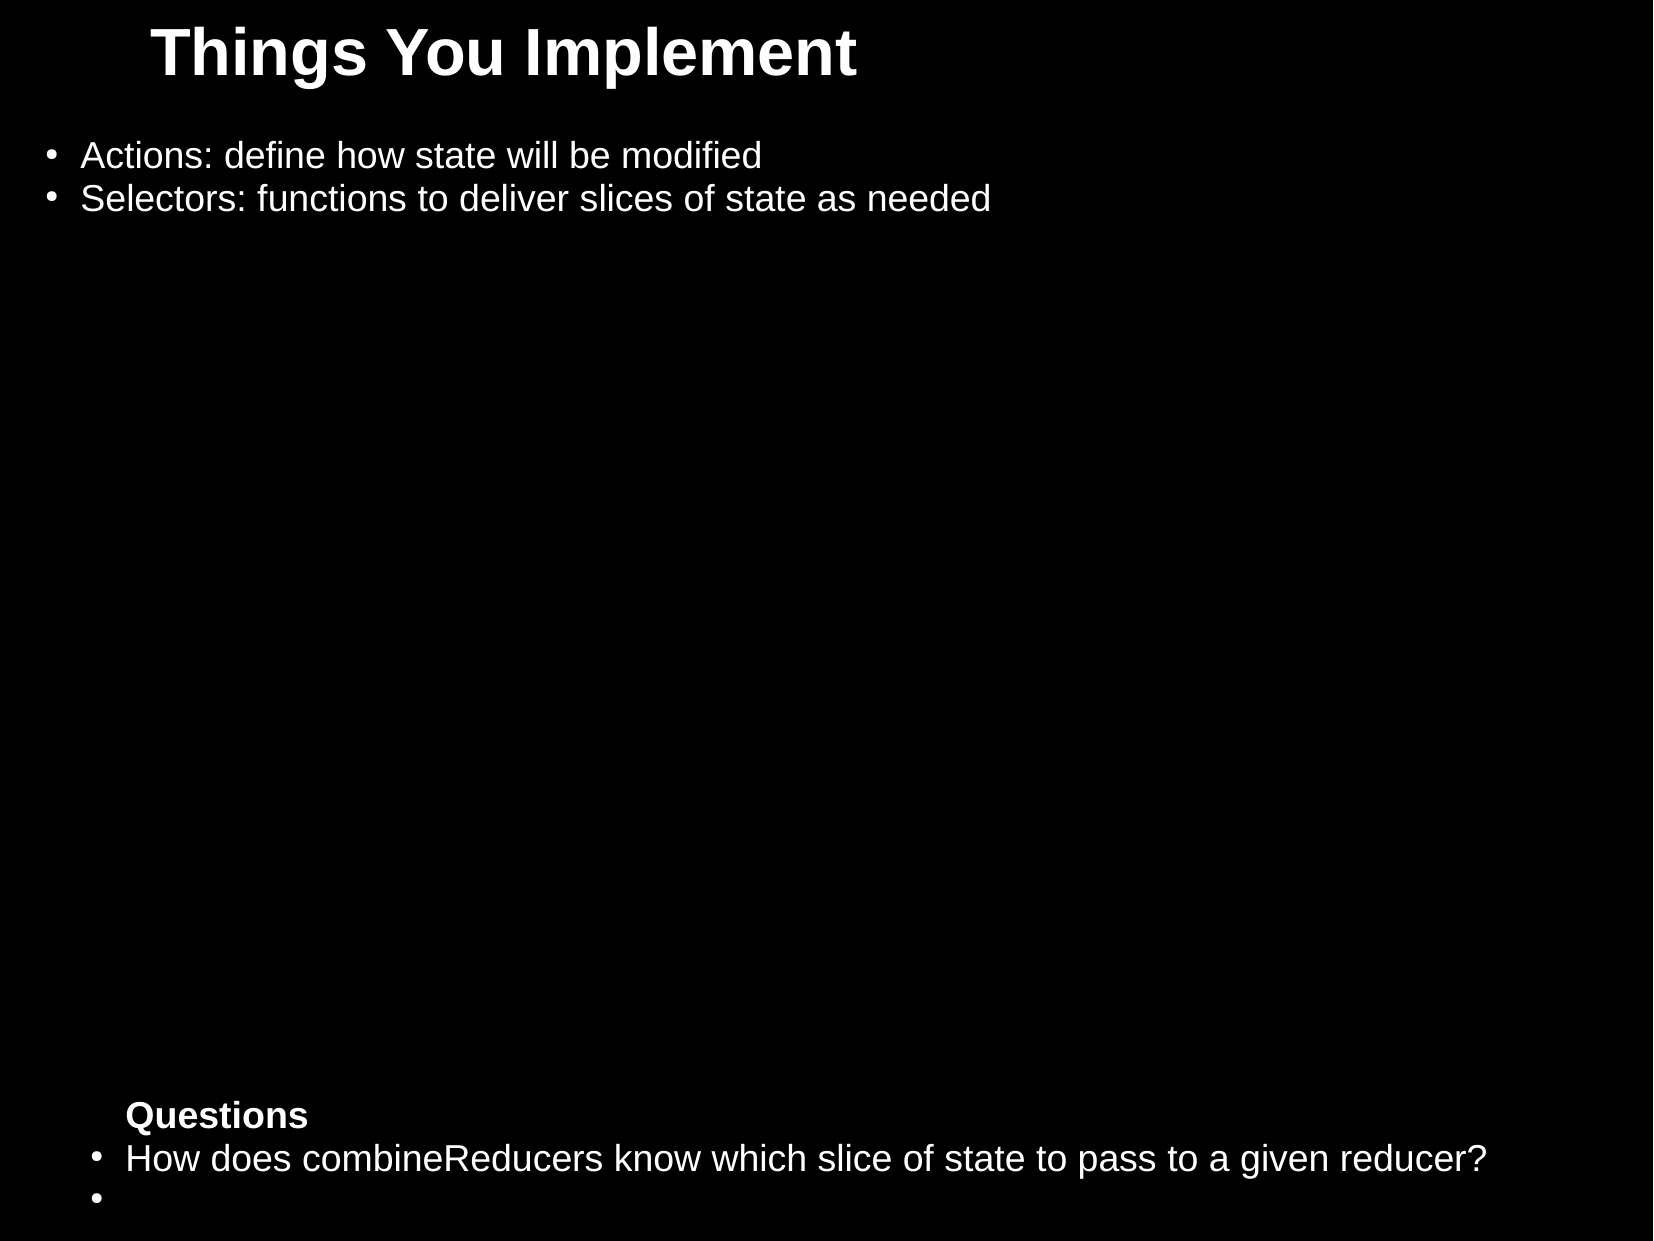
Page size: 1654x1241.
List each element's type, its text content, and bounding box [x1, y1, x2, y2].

text_box Questions How does combineReducers know which slice of state to pass to a given reducer? [90, 1095, 1561, 1222]
text_box Things You Implement [150, 15, 1501, 90]
text_box Actions: define how state will be modified Selectors: functions to deliver slices of state as needed [45, 135, 1606, 891]
